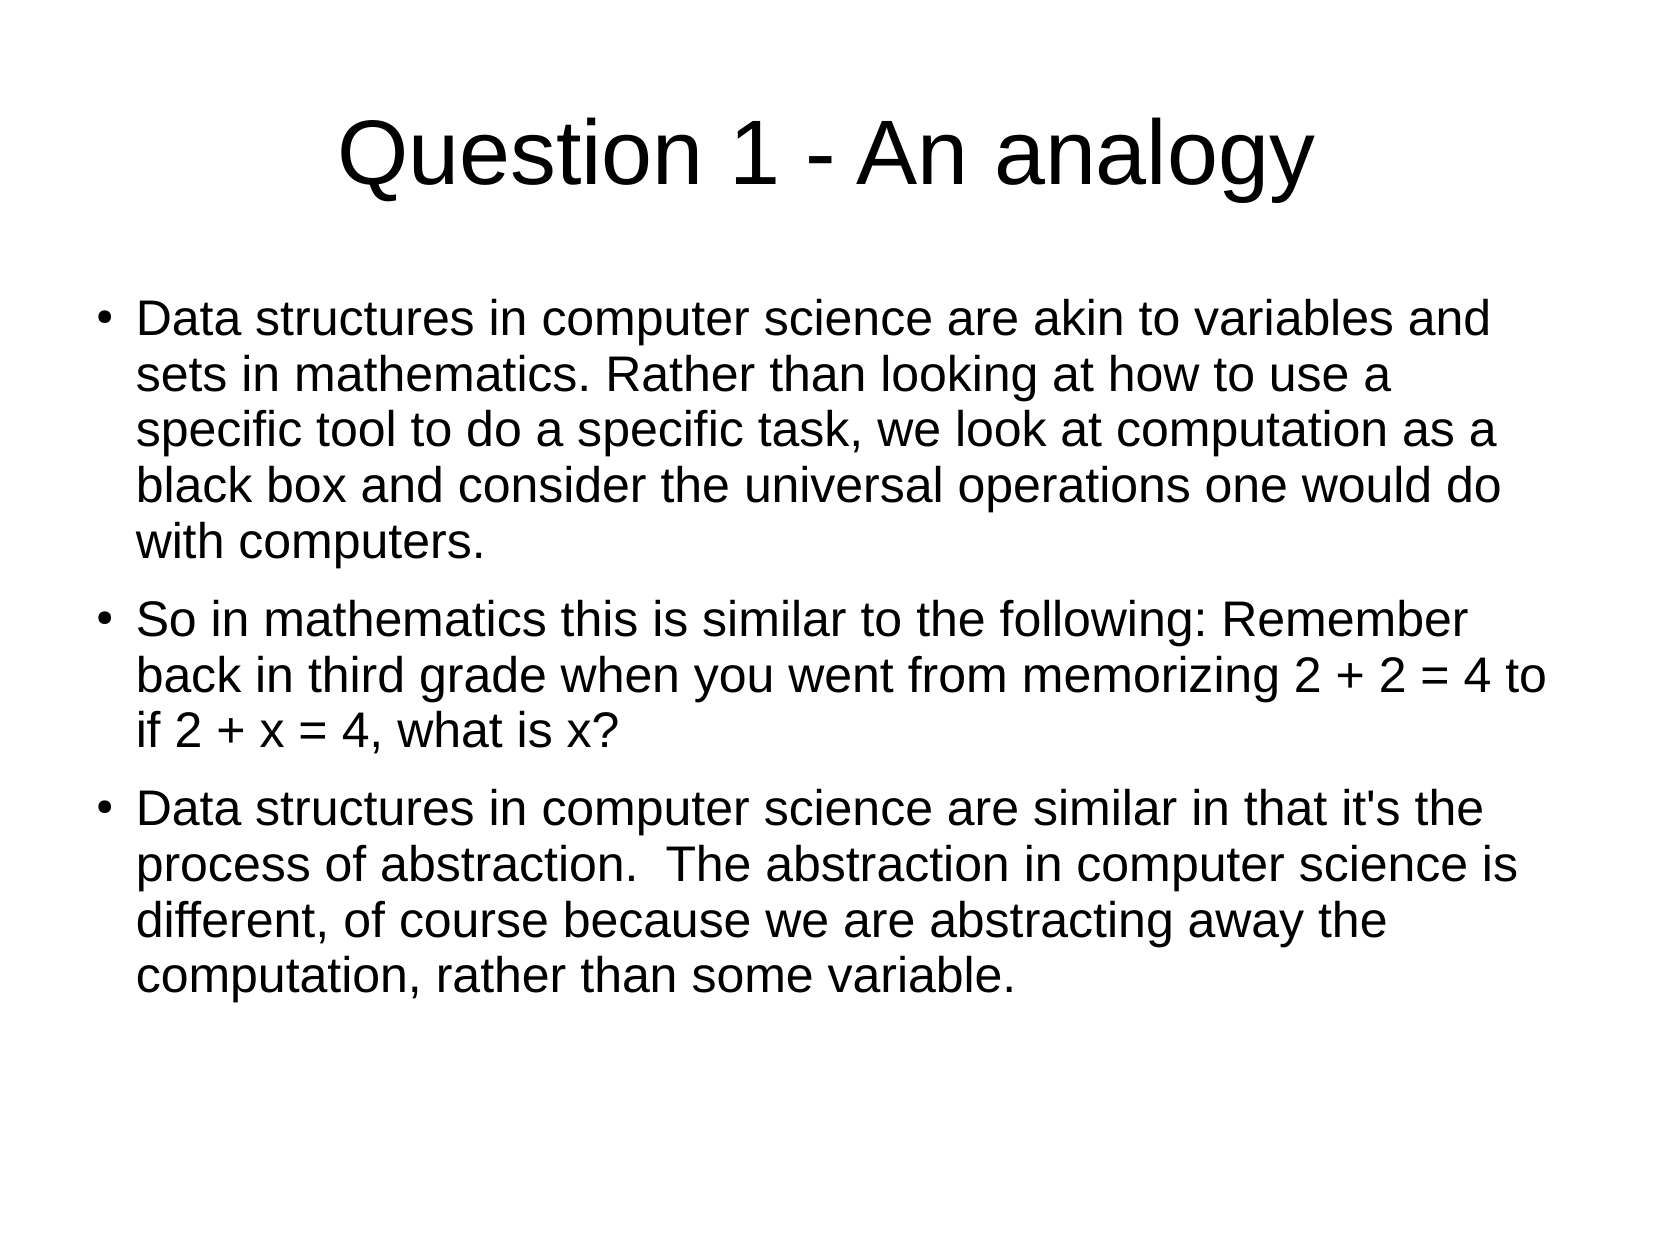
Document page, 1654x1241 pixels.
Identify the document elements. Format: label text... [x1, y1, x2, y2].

list Data structures in computer science are akin to variables and sets in mathematics. Rather than looking at how to use a specific tool to do a specific task, we look at computation as a black box and consider the universal operations one would do with computers. So in mathematics this is similar to the following: Remember back in third grade when you went from memorizing 2 + 2 = 4 to if 2 + x = 4, what is x? Data structures in computer science are similar in that it's the process of abstraction. The abstraction in computer science is different, of course because we are abstracting away the computation, rather than some variable. [82, 290, 1571, 1010]
title Question 1 - An analogy [82, 49, 1571, 257]
